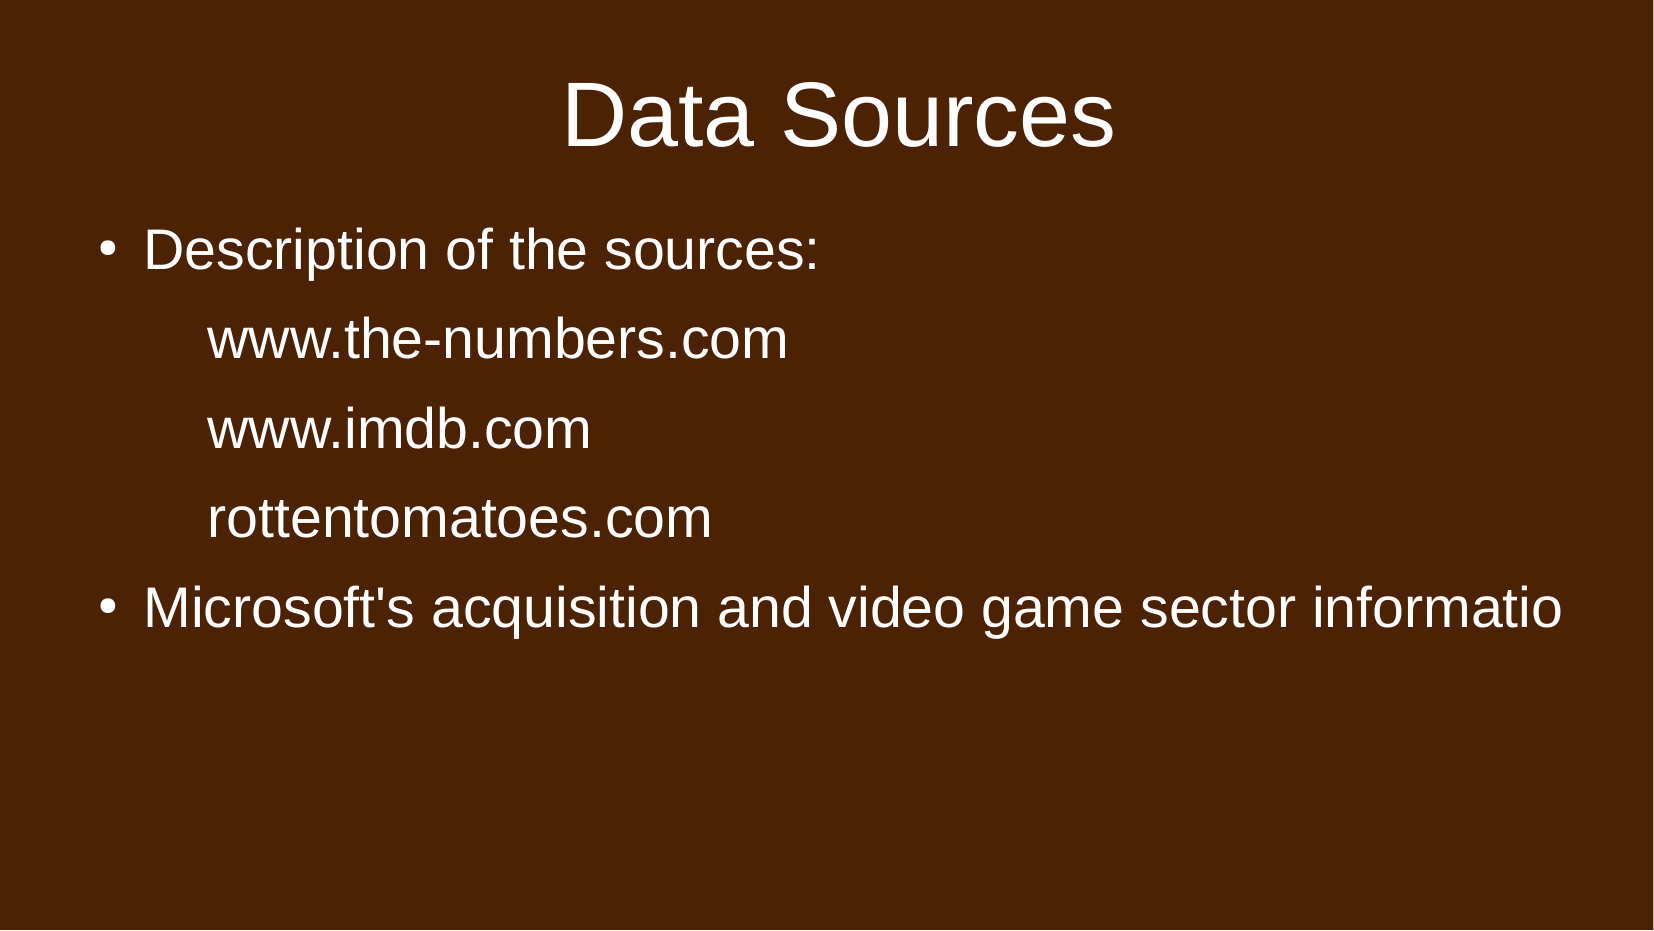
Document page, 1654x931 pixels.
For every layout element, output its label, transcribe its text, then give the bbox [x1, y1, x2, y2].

list Description of the sources: www.the-numbers.com www.imdb.com rottentomatoes.com Microsoft's acquisition and video game sector informatio [82, 217, 1571, 758]
title Data Sources [82, 37, 1571, 193]
